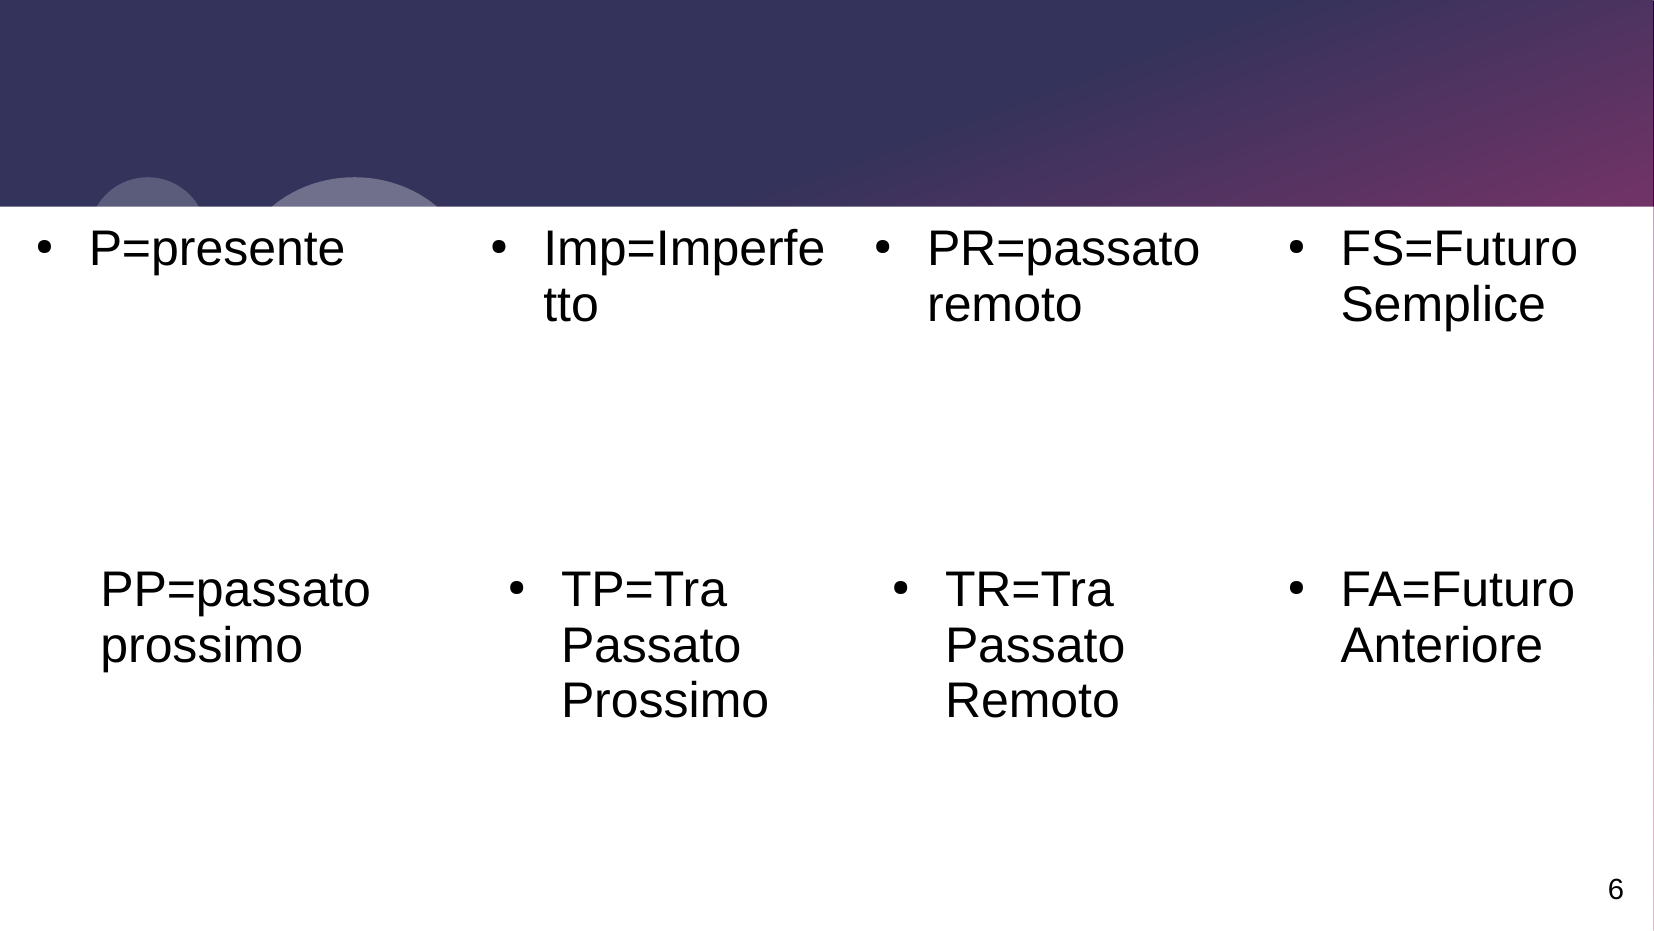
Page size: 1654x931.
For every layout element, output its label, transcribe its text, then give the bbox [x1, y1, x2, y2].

list TR=Tra Passato Remoto [874, 561, 1241, 814]
list PP=passato prossimo [29, 561, 396, 814]
list FA=Futuro Anteriore [1269, 561, 1636, 814]
list FS=Futuro Semplice [1269, 220, 1636, 473]
list Imp=Imperfetto [472, 220, 839, 473]
list TP=Tra Passato Prossimo [490, 561, 857, 814]
list PR=passato remoto [856, 220, 1223, 473]
list P=presente [17, 220, 384, 473]
